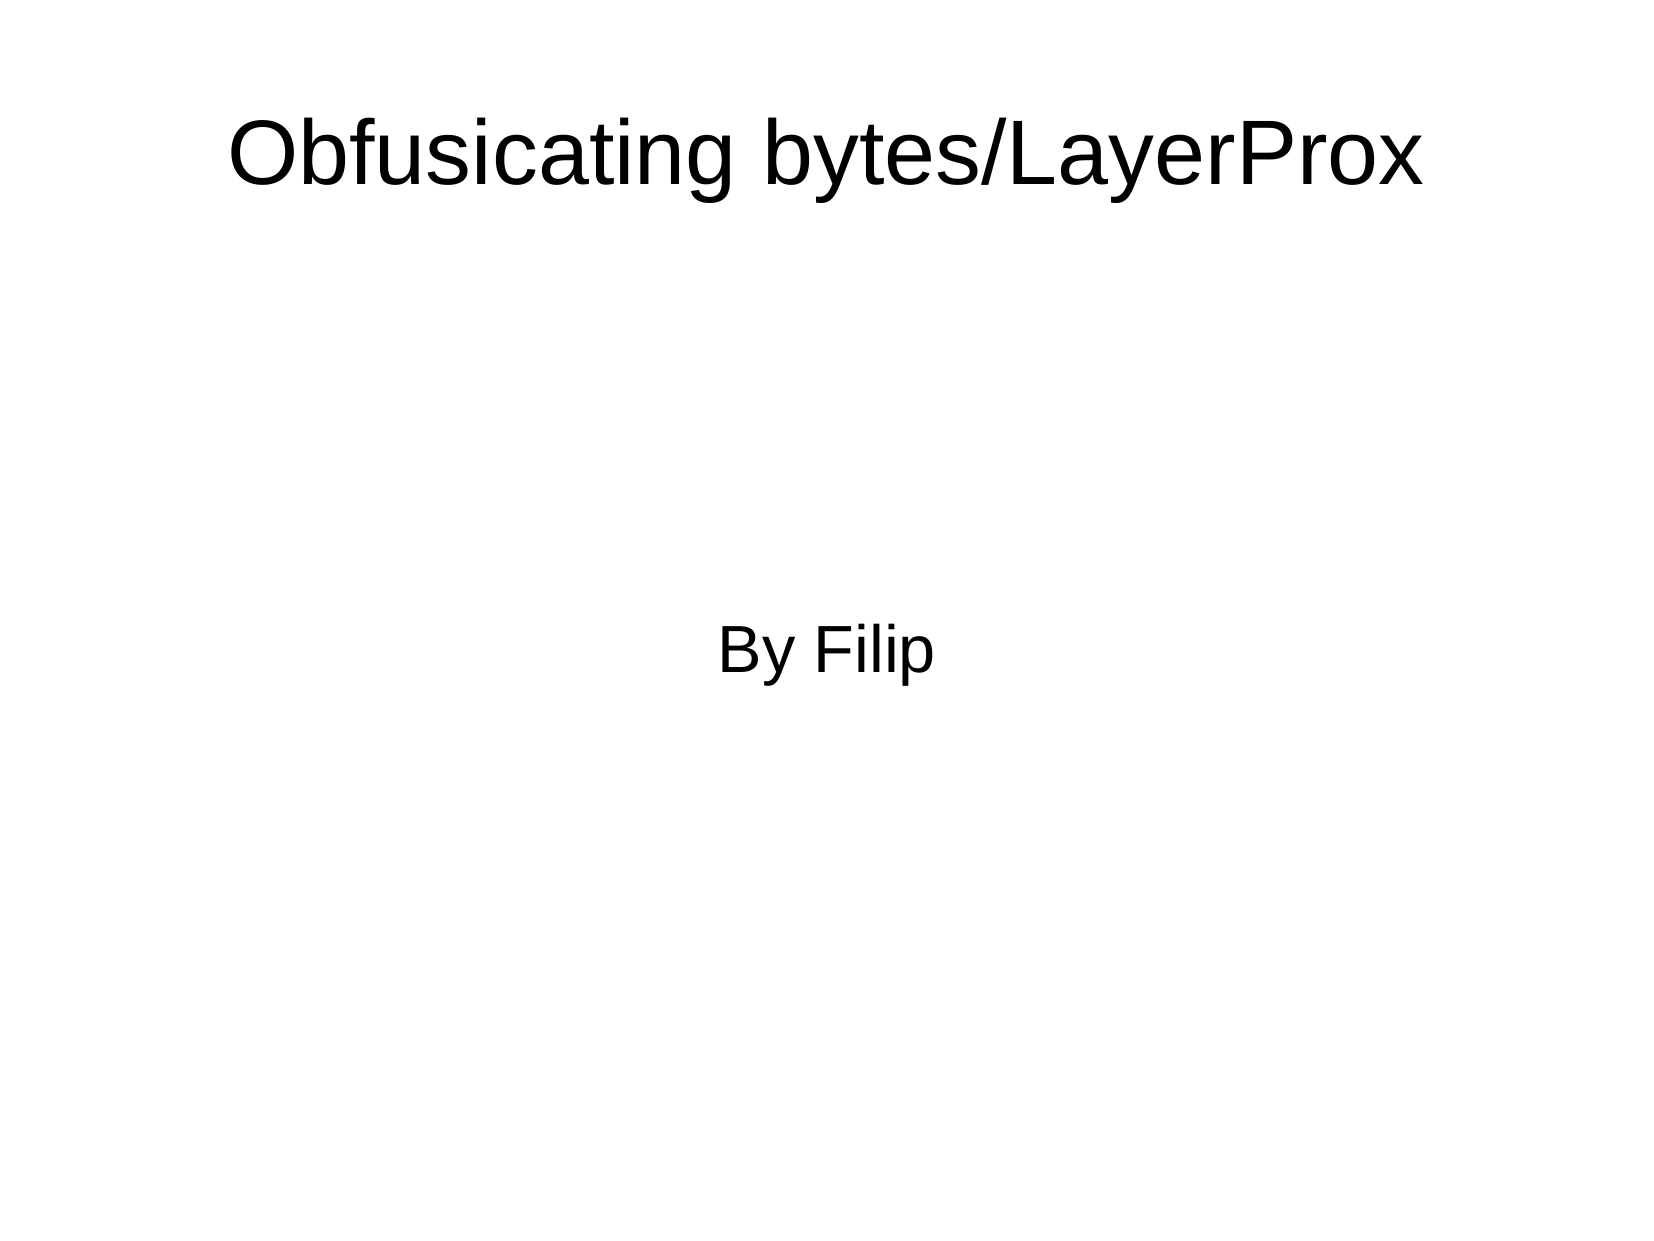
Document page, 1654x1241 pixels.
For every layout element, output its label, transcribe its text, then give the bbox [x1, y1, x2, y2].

subtitle By Filip [82, 290, 1571, 1010]
title Obfusicating bytes/LayerProx [82, 49, 1571, 257]
